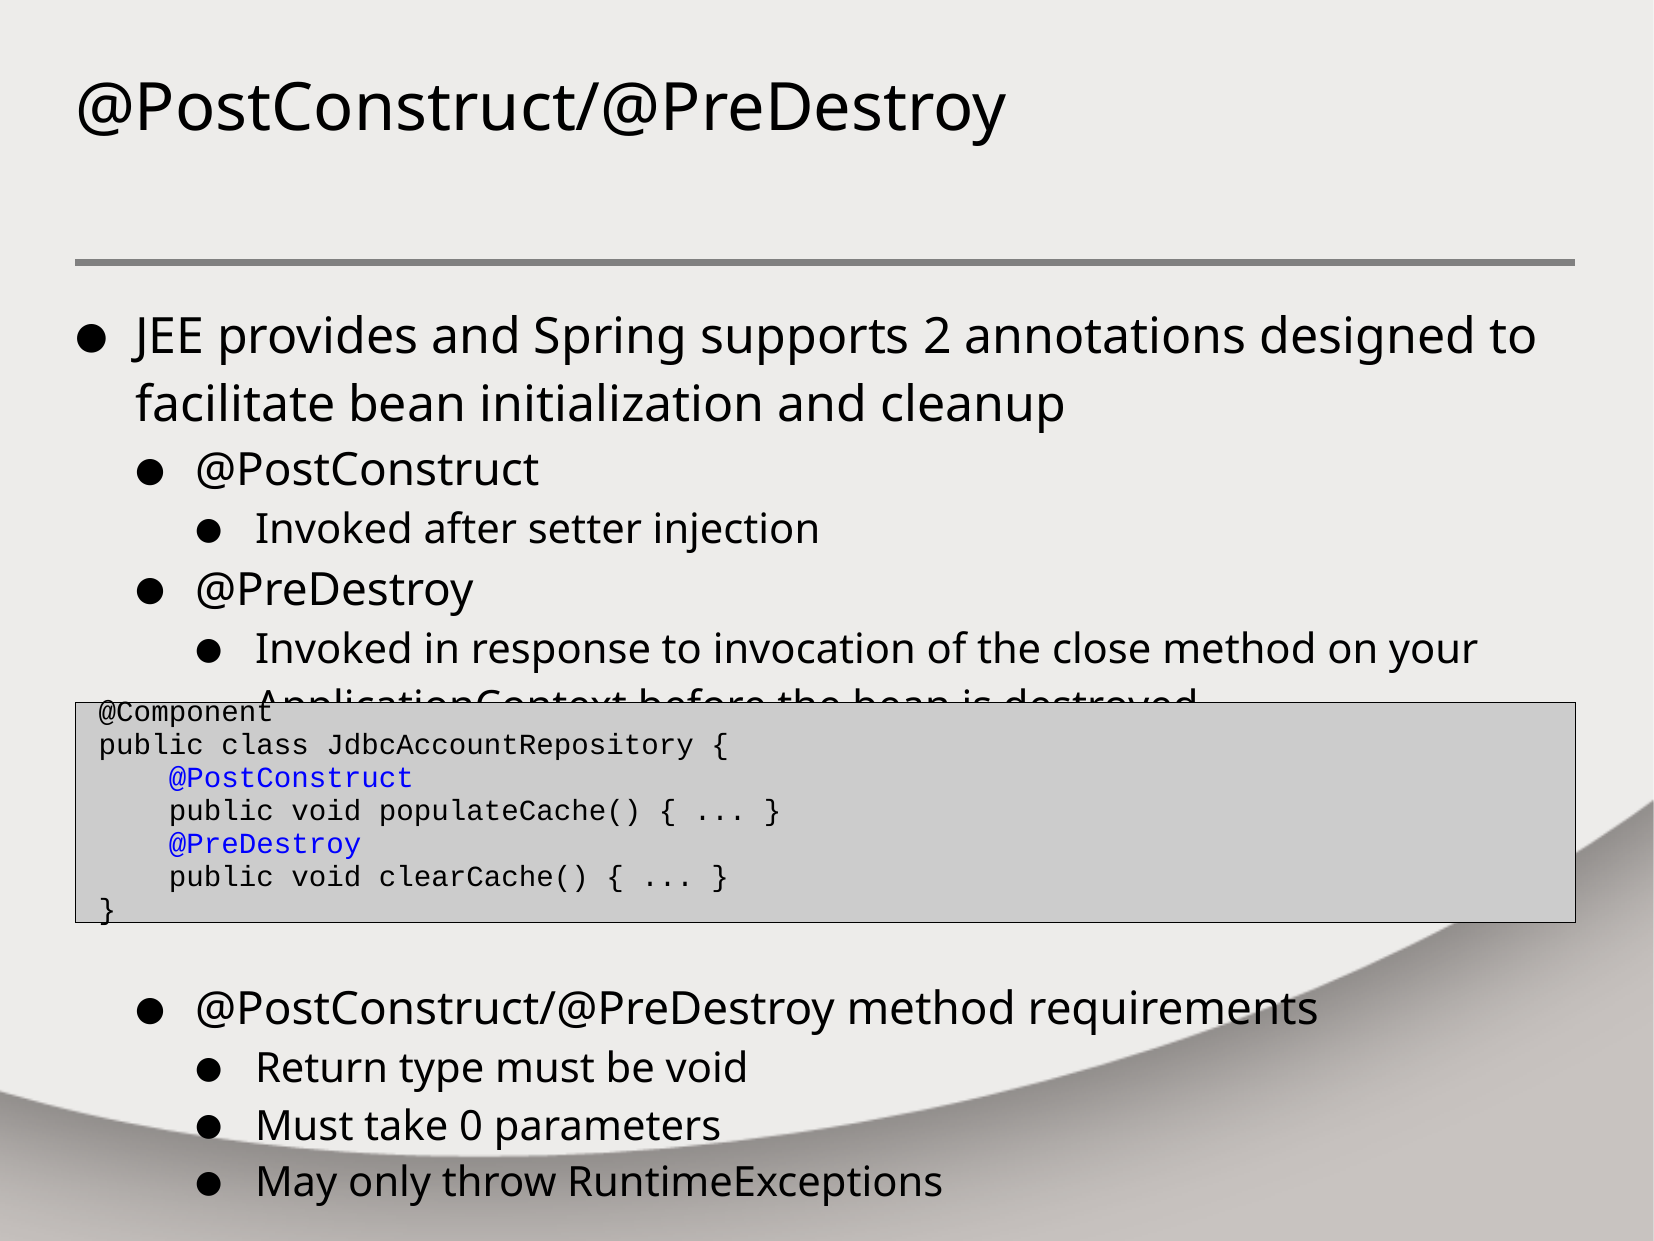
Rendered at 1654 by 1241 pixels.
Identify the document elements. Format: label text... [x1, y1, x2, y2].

text_box @Component public class JdbcAccountRepository { @PostConstruct public void populateCache() { ... } @PreDestroy public void clearCache() { ... } } [75, 702, 1576, 923]
list JEE provides and Spring supports 2 annotations designed to facilitate bean initialization and cleanup @PostConstruct Invoked after setter injection @PreDestroy Invoked in response to invocation of the close method on your ApplicationContext before the bean is destroyed @PostConstruct/@PreDestroy method requirements Return type must be void Must take 0 parameters May only throw RuntimeExceptions [75, 923, 1576, 1161]
picture [0, 0, 1654, 1241]
title @PostConstruct/@PreDestroy [75, 75, 1576, 226]
list JEE provides and Spring supports 2 annotations designed to facilitate bean initialization and cleanup @PostConstruct Invoked after setter injection @PreDestroy Invoked in response to invocation of the close method on your ApplicationContext before the bean is destroyed @PostConstruct/@PreDestroy method requirements Return type must be void Must take 0 parameters May only throw RuntimeExceptions [75, 300, 1576, 702]
